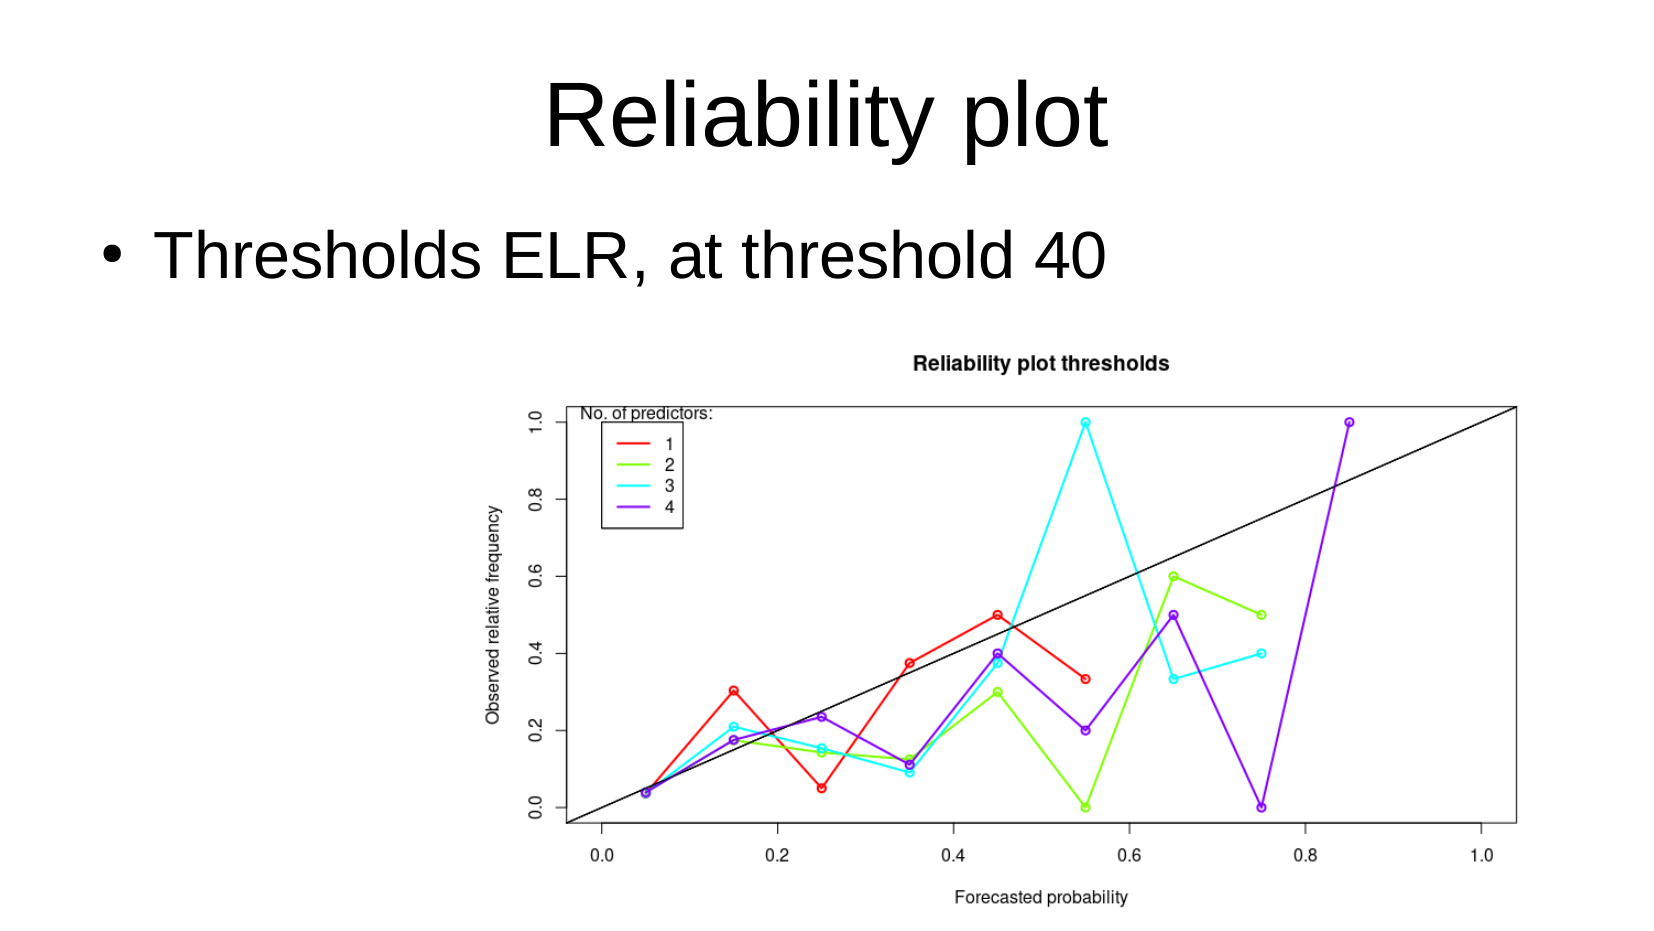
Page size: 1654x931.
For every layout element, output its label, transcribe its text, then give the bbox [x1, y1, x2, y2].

picture [480, 320, 1561, 931]
list Thresholds ELR, at threshold 40 [82, 217, 1571, 758]
title Reliability plot [82, 37, 1571, 193]
